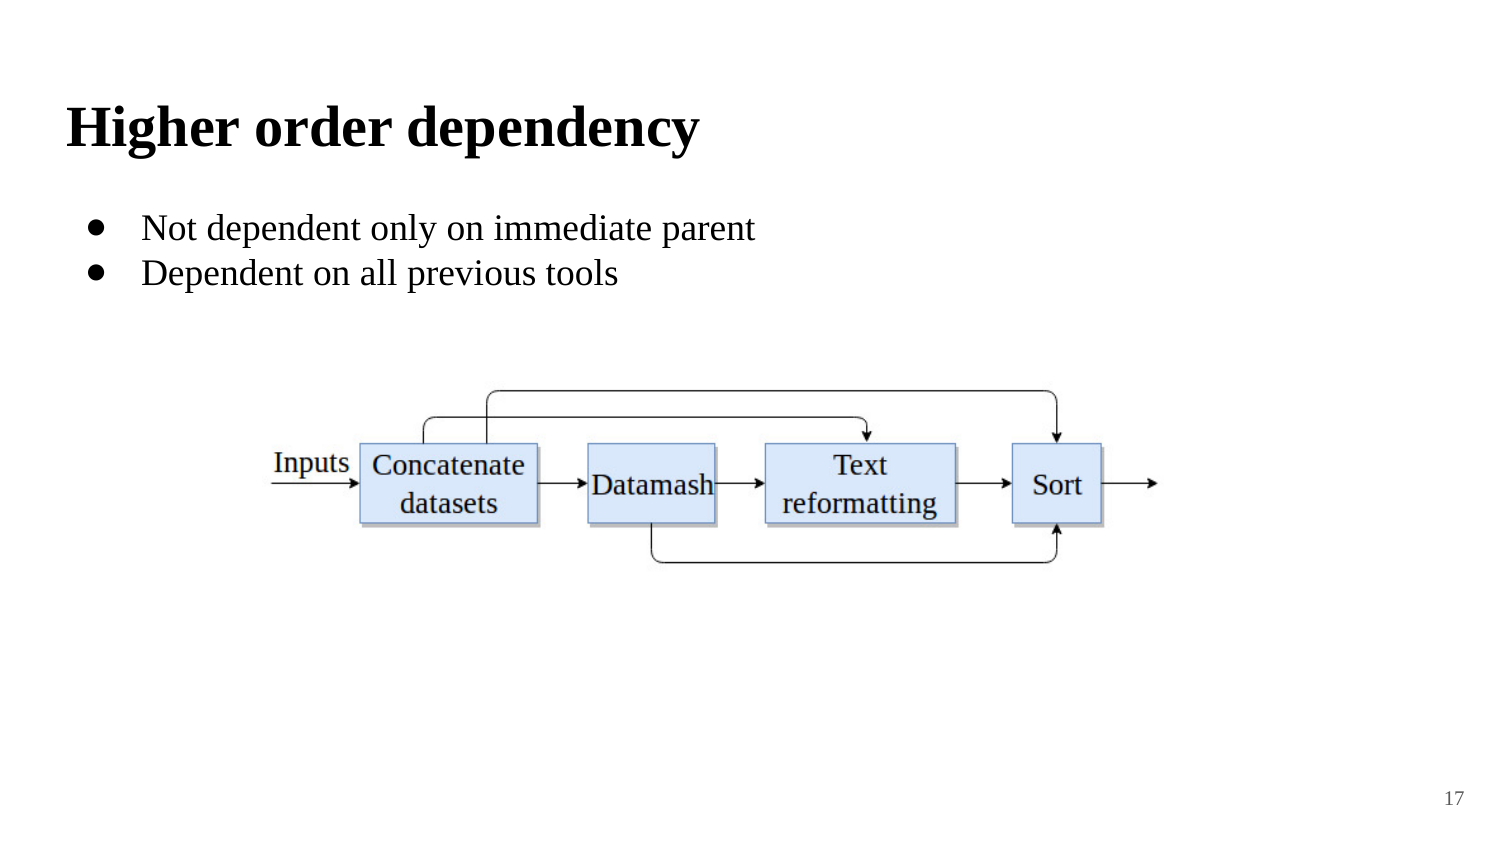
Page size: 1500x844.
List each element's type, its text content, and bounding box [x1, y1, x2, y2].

slide_number <number> [1389, 764, 1480, 830]
picture [262, 381, 1169, 574]
title Higher order dependency [51, 72, 1449, 167]
list Not dependent only on immediate parent Dependent on all previous tools [51, 187, 1449, 749]
